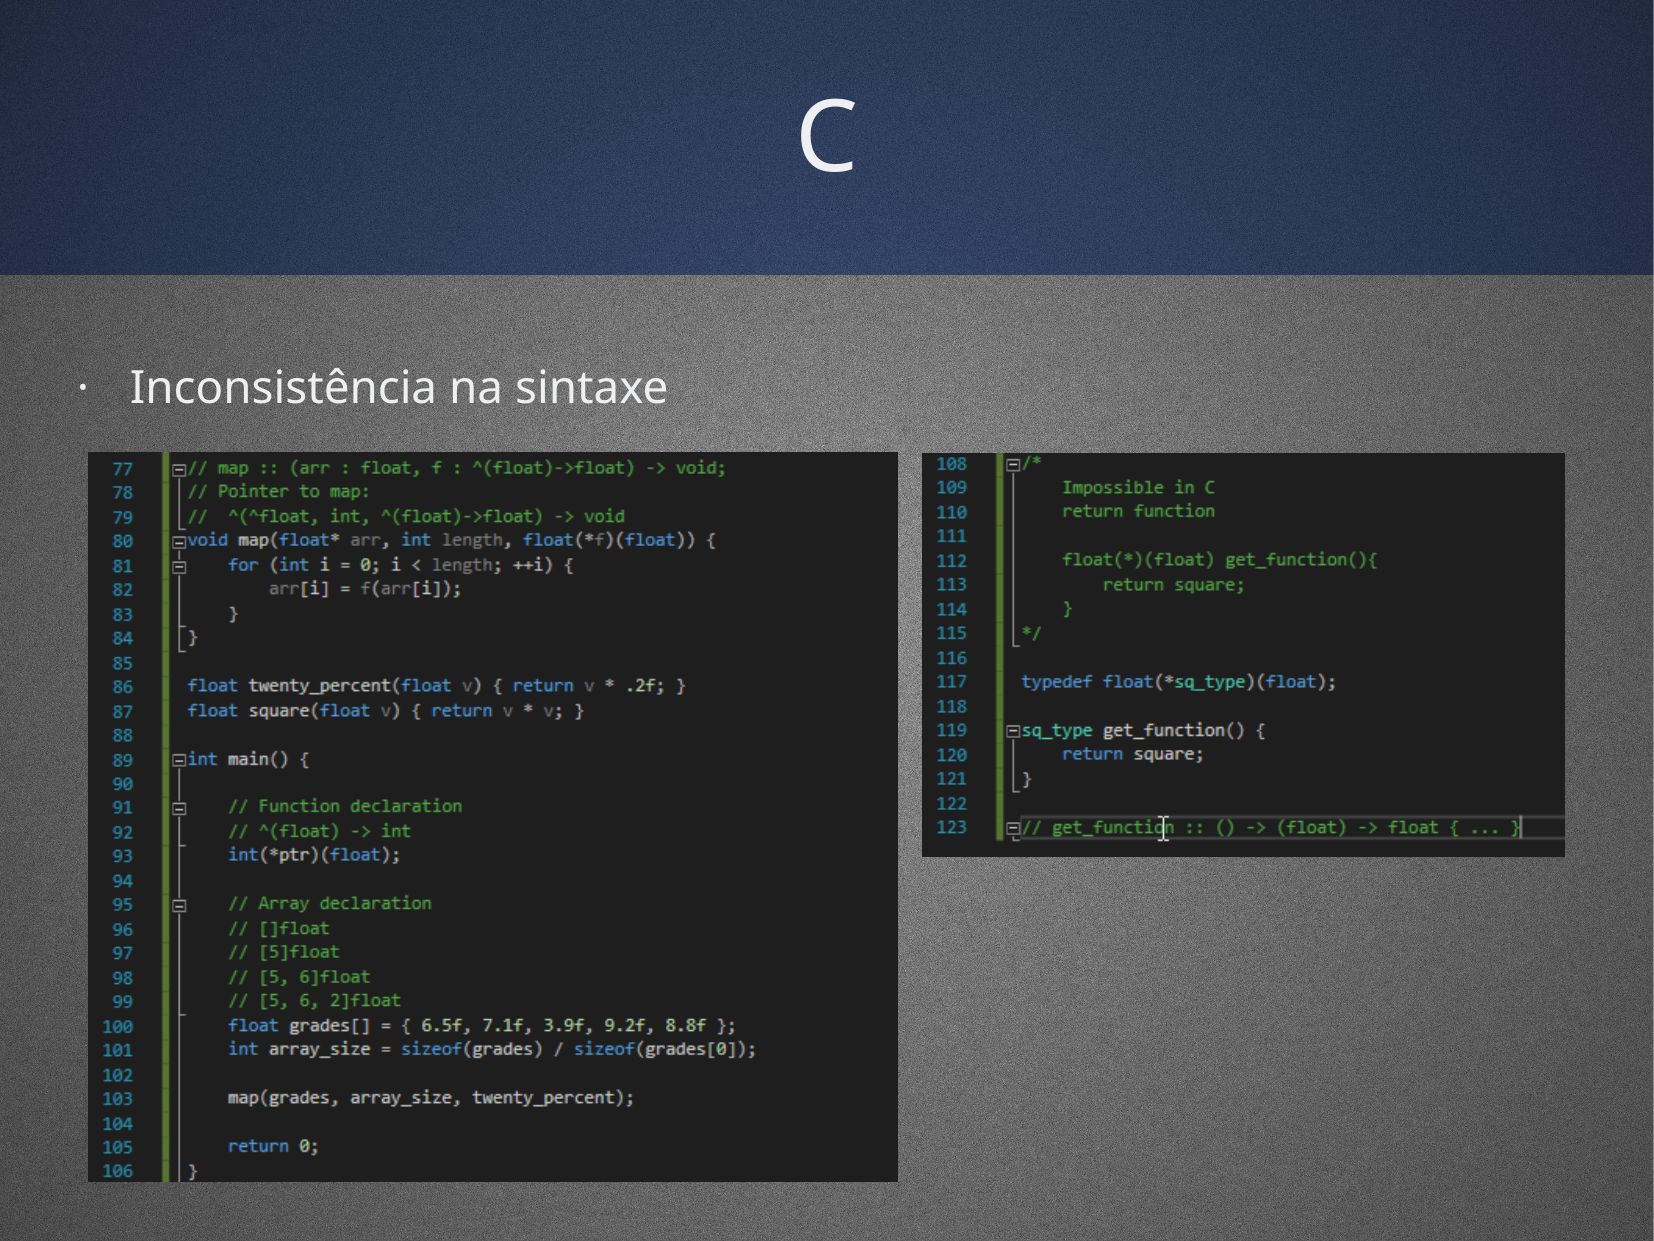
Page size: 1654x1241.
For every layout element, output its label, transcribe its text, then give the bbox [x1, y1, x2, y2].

title C [88, 29, 1565, 237]
picture [0, 0, 1654, 1241]
list Inconsistência na sintaxe [59, 354, 1536, 1063]
